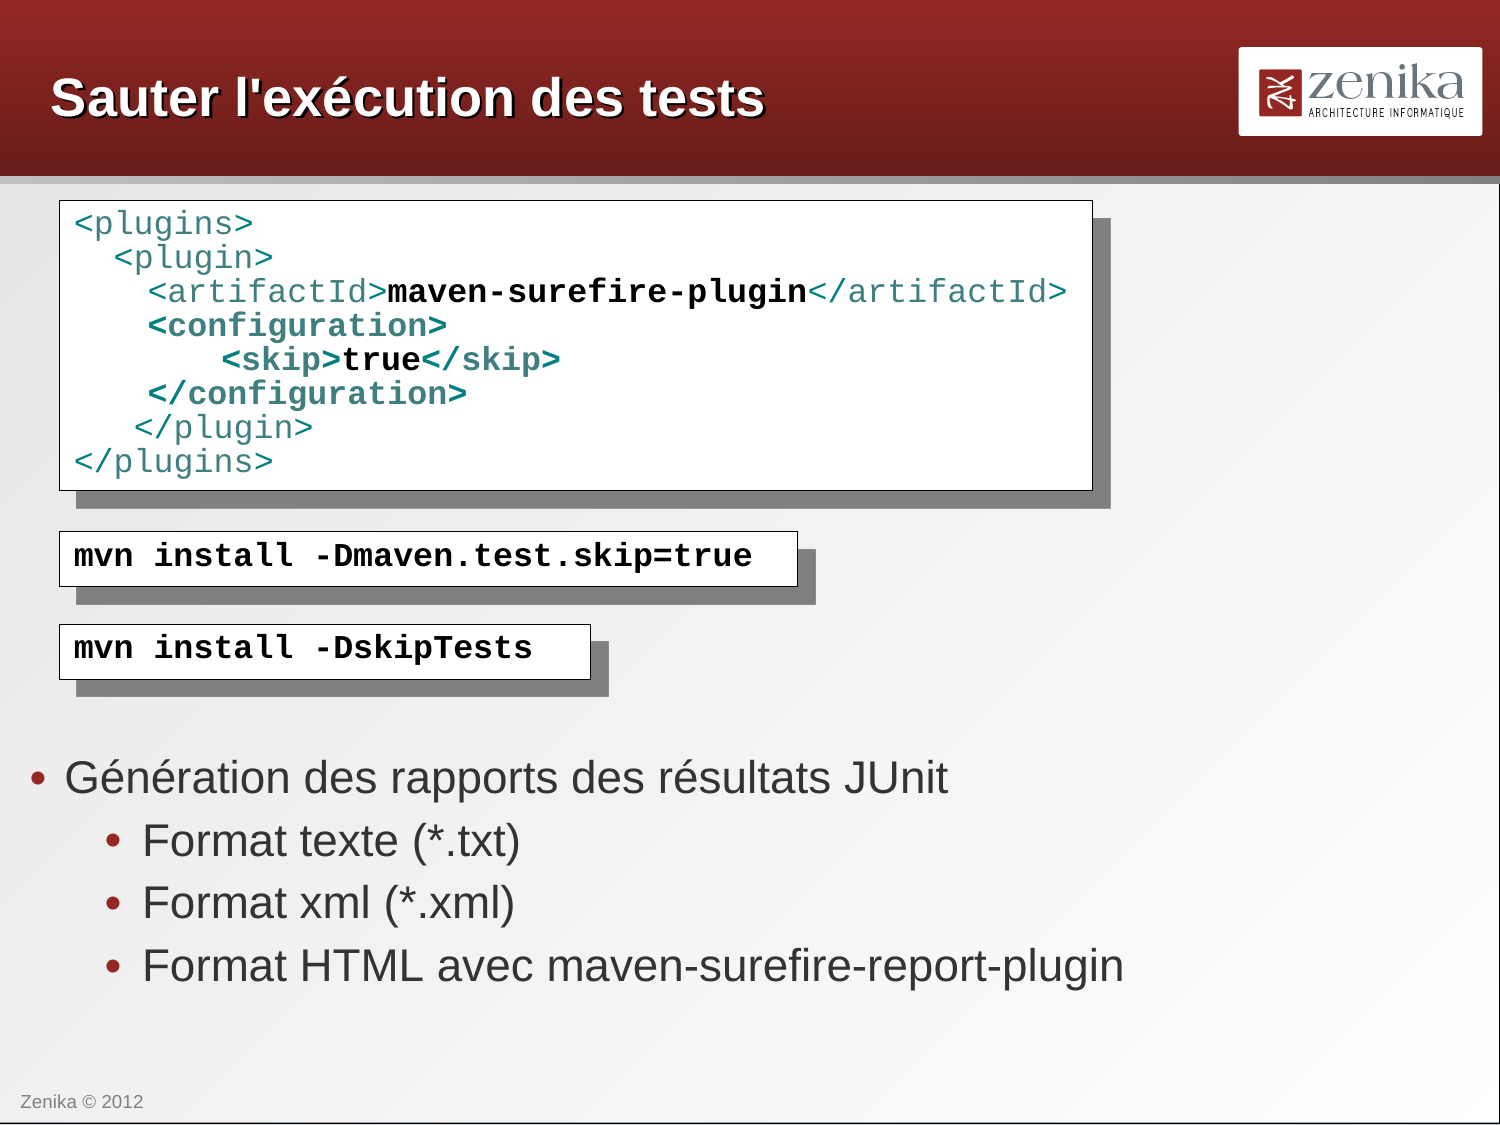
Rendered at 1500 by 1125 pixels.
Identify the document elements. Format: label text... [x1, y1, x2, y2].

picture [1257, 58, 1464, 125]
text_box mvn install -DskipTests [59, 624, 591, 680]
text_box mvn install -Dmaven.test.skip=true [59, 531, 798, 587]
title Sauter l'exécution des tests [50, 15, 1206, 180]
text_box <plugins> <plugin> <artifactId>maven-surefire-plugin</artifactId> <configuration> <skip>true</skip> </configuration> </plugin> </plugins> [59, 200, 1093, 491]
list Génération des rapports des résultats JUnit Format texte (*.txt) Format xml (*.xml) Format HTML avec maven-surefire-report-plugin [29, 751, 1414, 1034]
